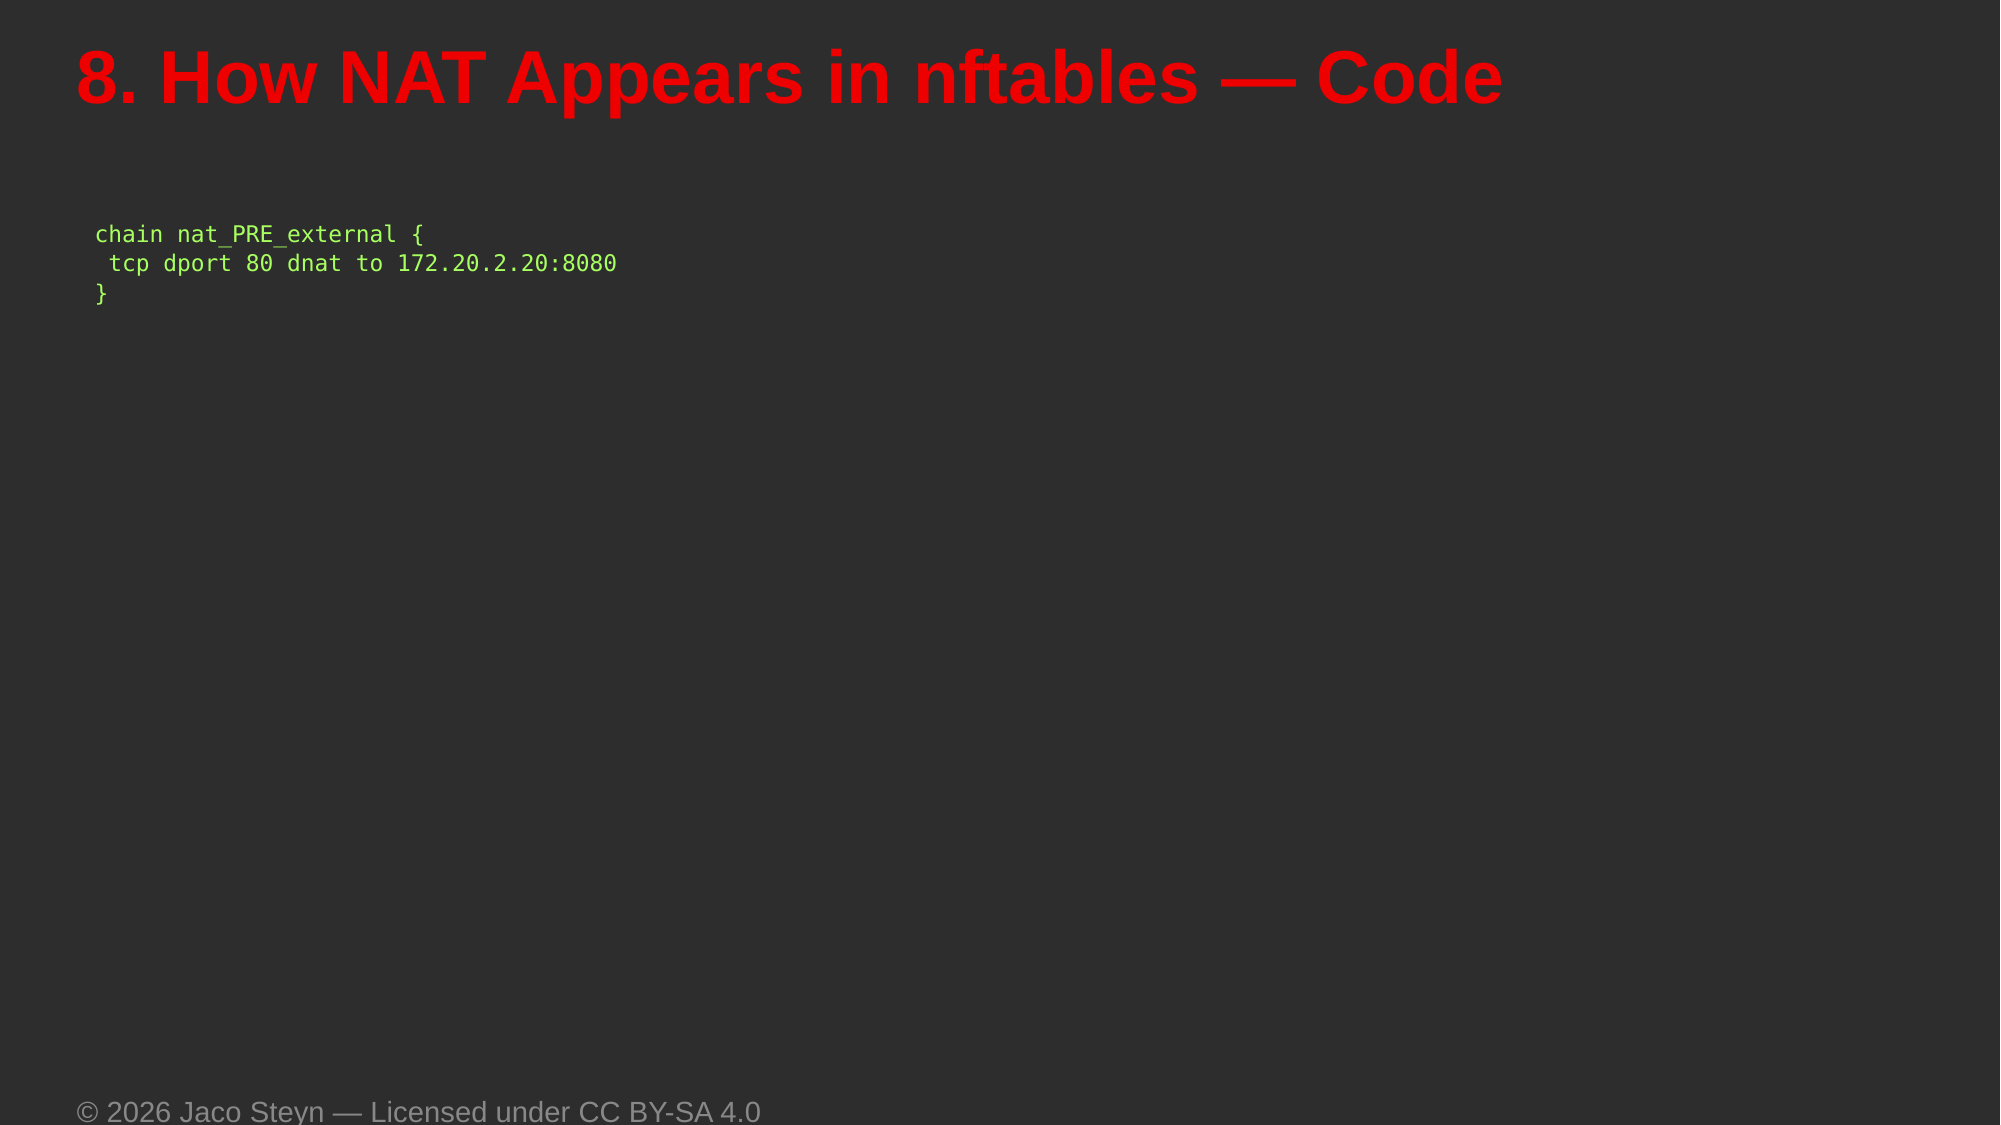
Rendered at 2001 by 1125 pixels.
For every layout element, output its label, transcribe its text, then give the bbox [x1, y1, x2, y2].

text_box © 2026 Jaco Steyn — Licensed under CC BY-SA 4.0 [59, 1083, 1942, 1120]
text_box 8. How NAT Appears in nftables — Code [59, 23, 1942, 178]
text_box chain nat_PRE_external { tcp dport 80 dnat to 172.20.2.20:8080 } [59, 194, 1942, 1052]
